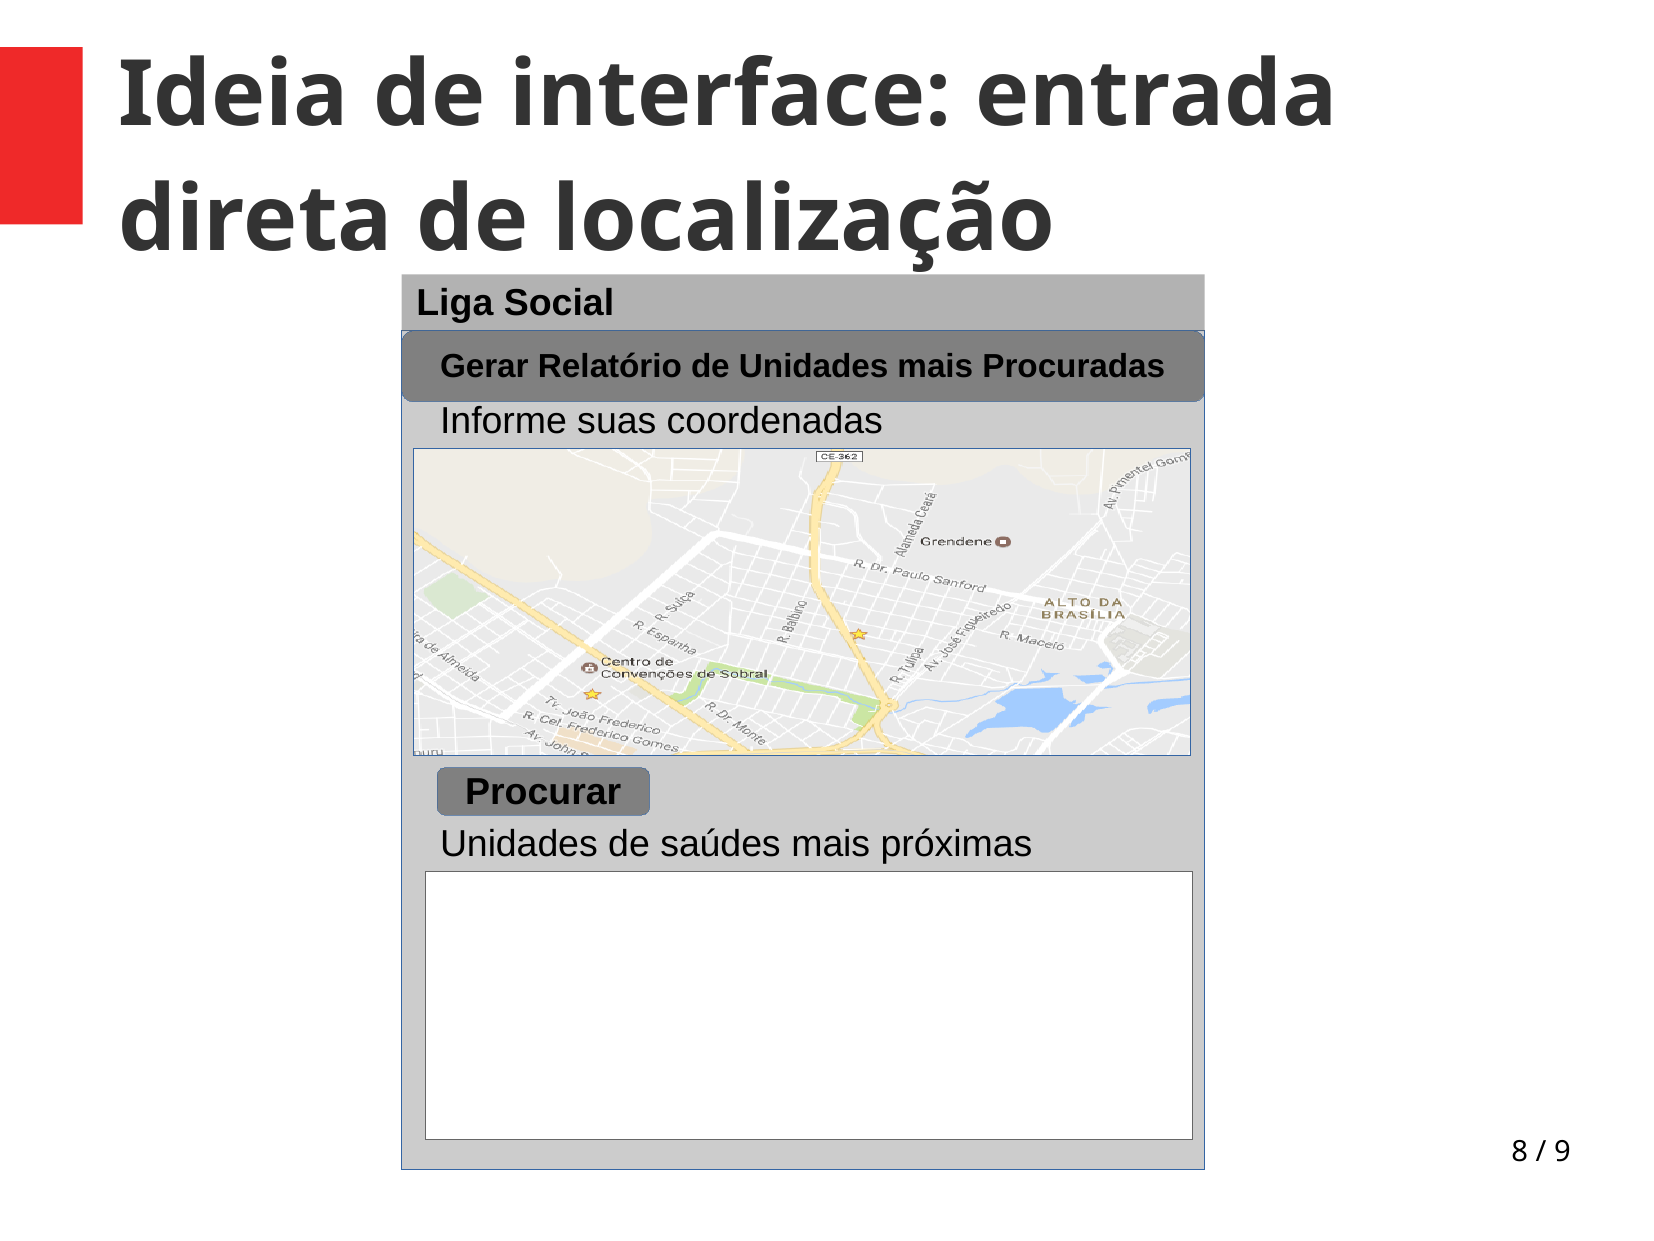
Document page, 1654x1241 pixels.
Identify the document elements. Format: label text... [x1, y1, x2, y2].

text_box Procurar [437, 767, 650, 816]
text_box [401, 393, 1205, 1170]
picture [413, 448, 1191, 756]
text_box Liga Social [401, 274, 1205, 331]
text_box Informe suas coordenadas [425, 402, 945, 448]
text_box Unidades de saúdes mais próximas [425, 814, 1087, 872]
text_box Gerar Relatório de Unidades mais Procuradas [401, 330, 1205, 402]
title Ideia de interface: entrada direta de localização [118, 46, 1571, 260]
